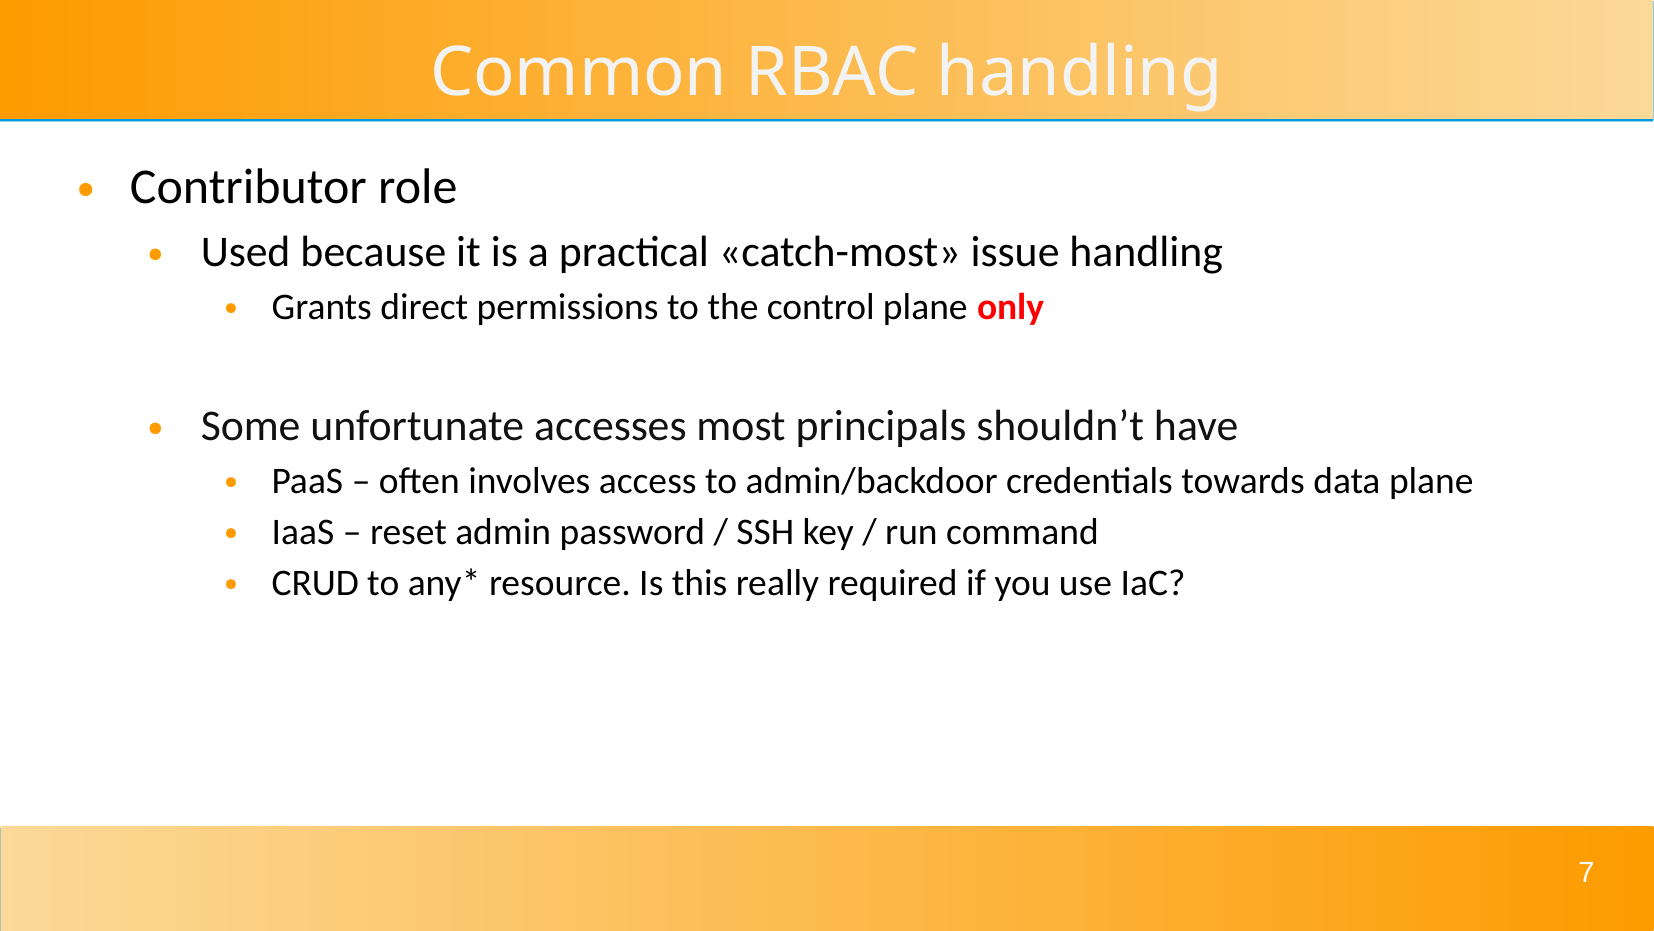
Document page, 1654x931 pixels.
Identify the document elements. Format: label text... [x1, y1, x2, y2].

list Contributor role Used because it is a practical «catch-most» issue handling Grants direct permissions to the control plane only Some unfortunate accesses most principals shouldn’t have PaaS – often involves access to admin/backdoor credentials towards data plane IaaS – reset admin password / SSH key / run command CRUD to any* resource. Is this really required if you use IaC? [59, 166, 1595, 757]
title Common RBAC handling [59, 26, 1595, 111]
